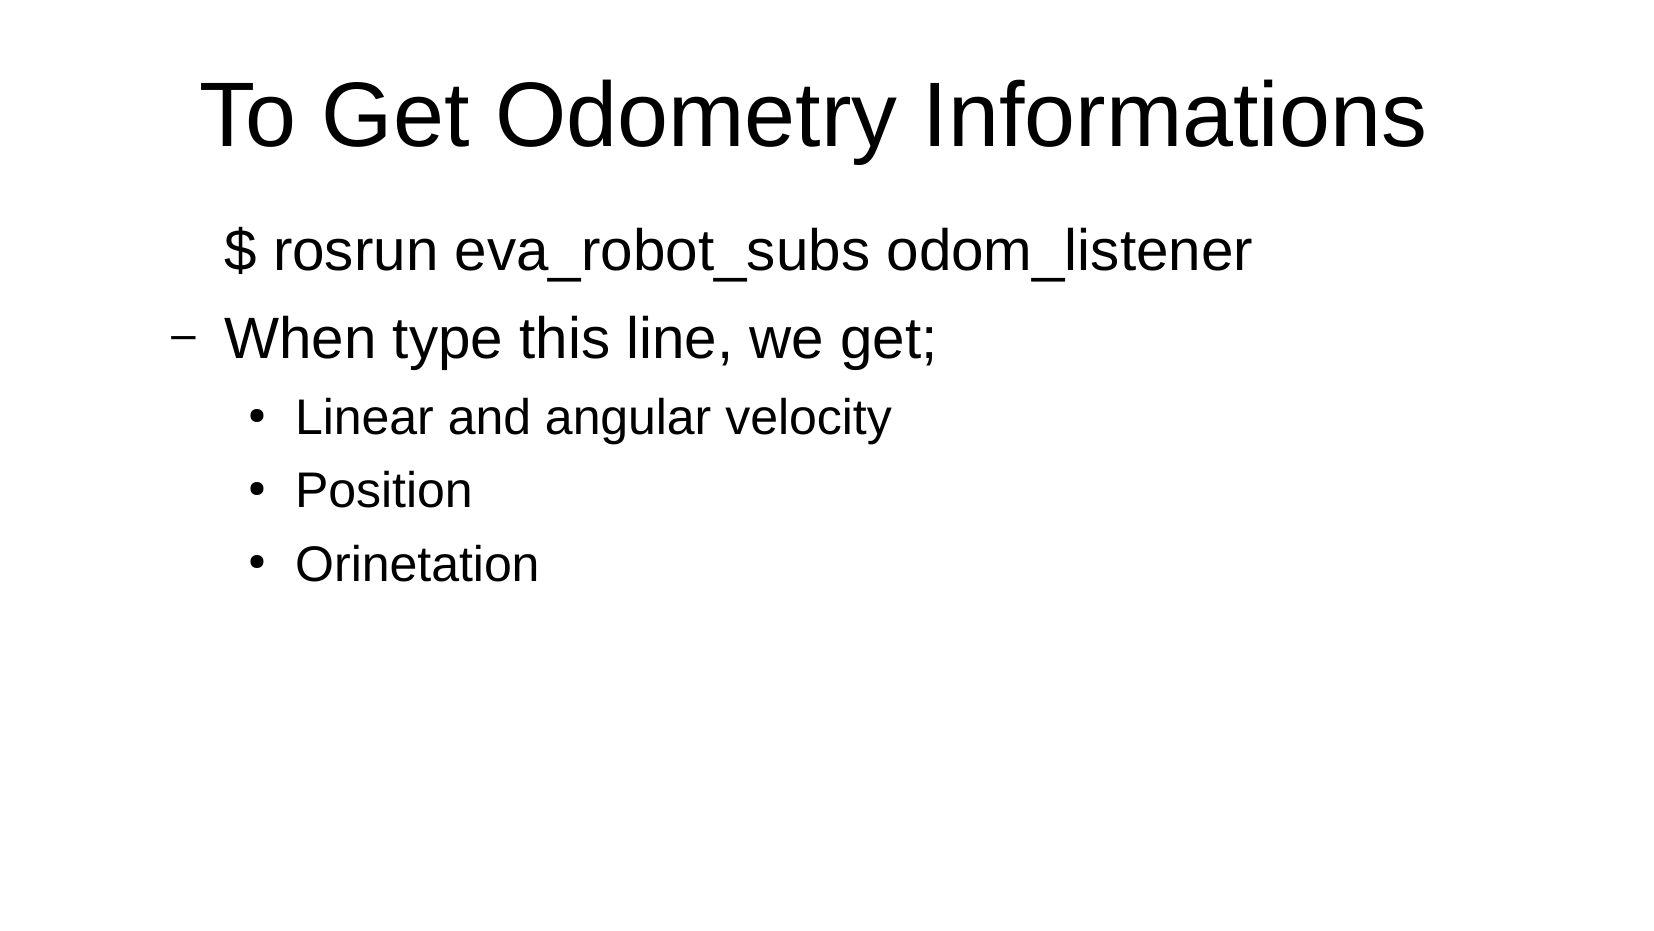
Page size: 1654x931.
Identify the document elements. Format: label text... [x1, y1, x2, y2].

title To Get Odometry Informations [82, 37, 1571, 193]
list $ rosrun eva_robot_subs odom_listener When type this line, we get; Linear and angular velocity Position Orinetation [82, 217, 1571, 758]
